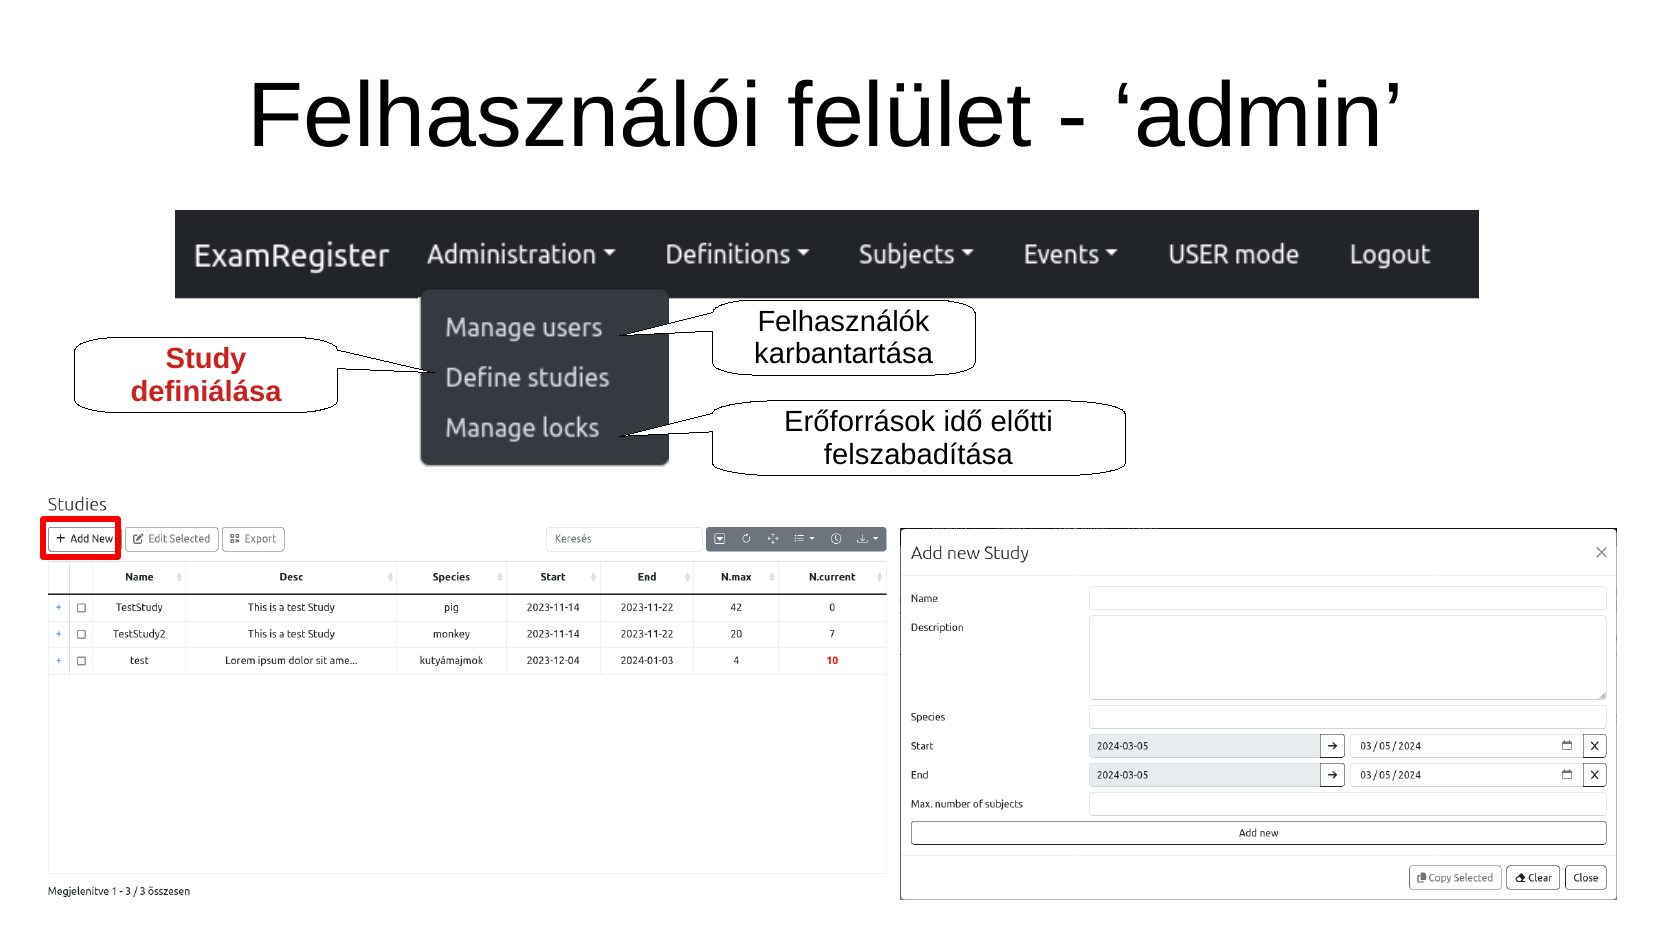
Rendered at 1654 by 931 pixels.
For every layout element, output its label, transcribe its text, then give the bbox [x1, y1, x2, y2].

text_box Study definiálása [74, 337, 435, 413]
title Felhasználói felület - ‘admin’ [82, 37, 1571, 193]
text_box Felhasználók karbantartása [619, 300, 976, 376]
text_box Erőforrások idő előtti felszabadítása [619, 400, 1126, 476]
picture [37, 487, 1617, 905]
picture [175, 210, 1479, 467]
